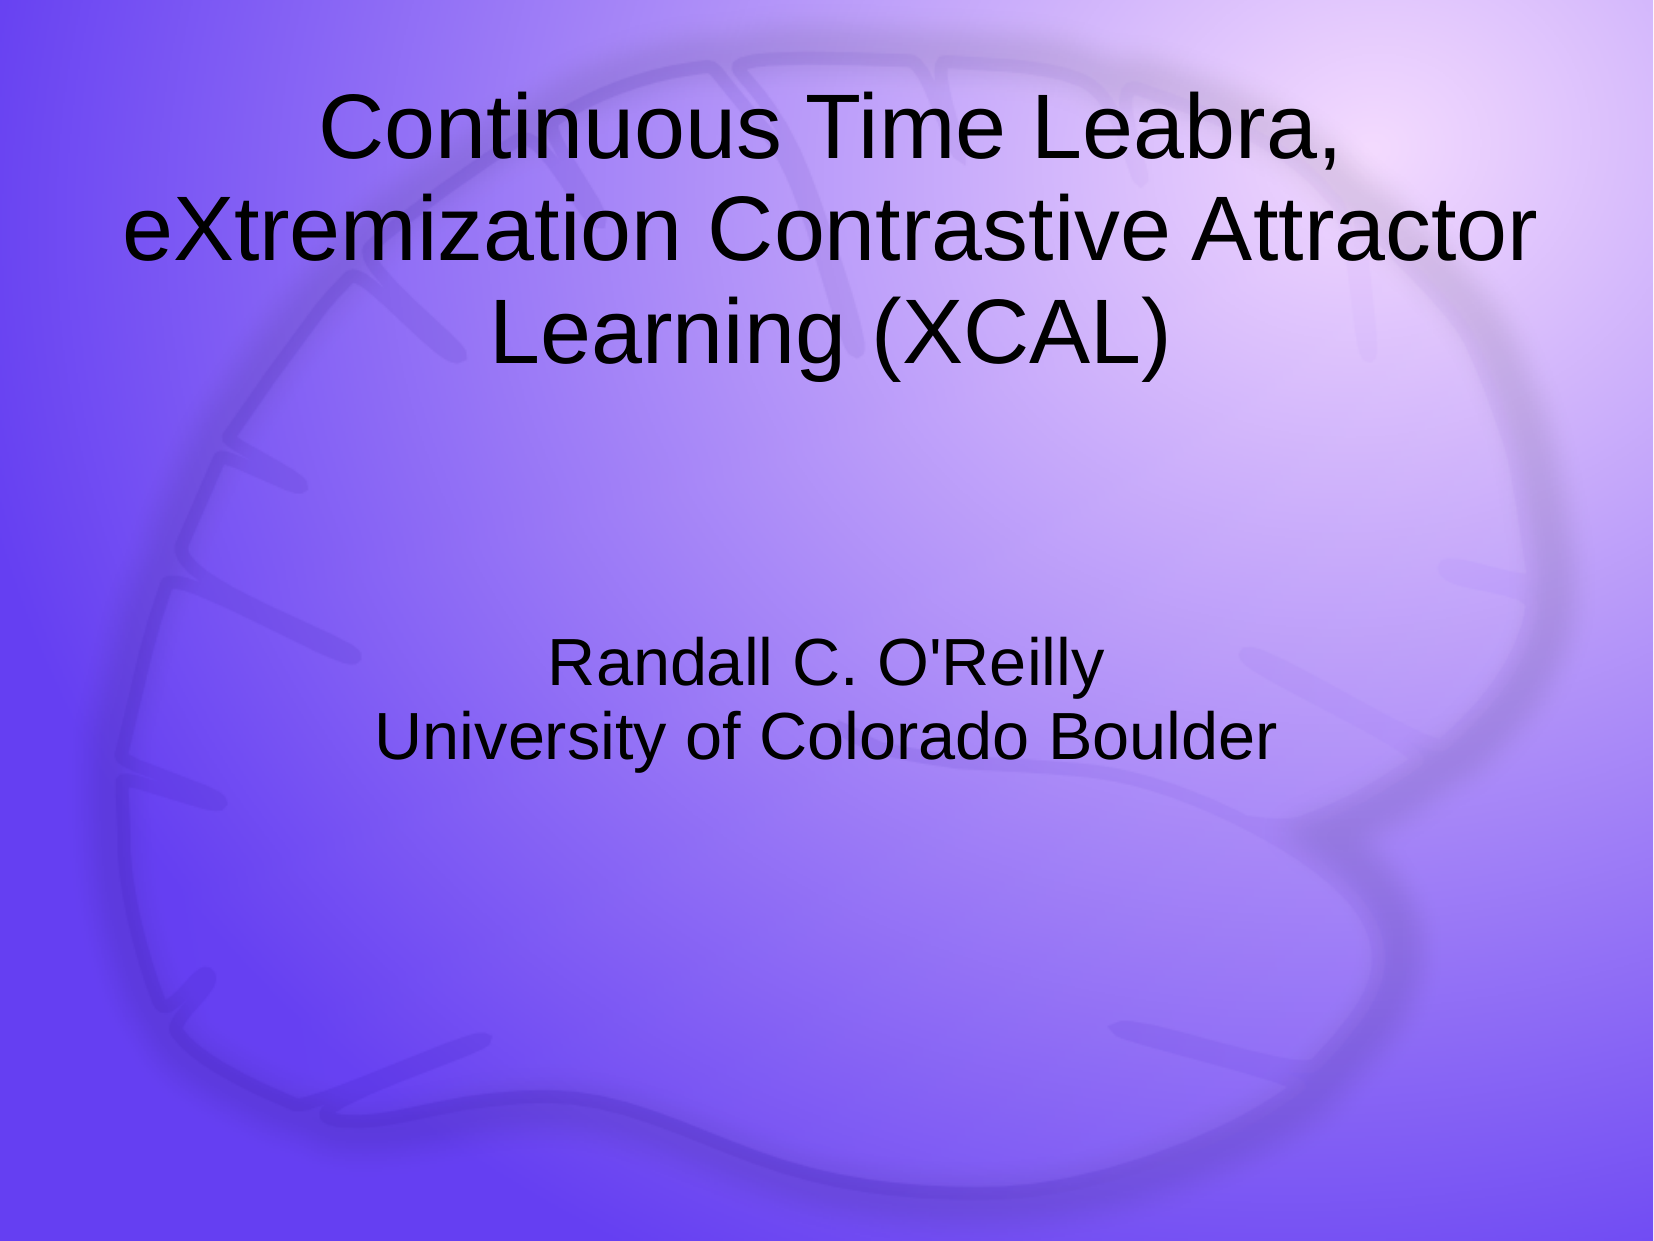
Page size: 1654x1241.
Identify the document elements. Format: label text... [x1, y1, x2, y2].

title Continuous Time Leabra, eXtremization Contrastive Attractor Learning (XCAL) [87, 75, 1576, 383]
picture [0, 0, 1654, 1241]
subtitle Randall C. O'Reilly University of Colorado Boulder [82, 290, 1571, 1109]
